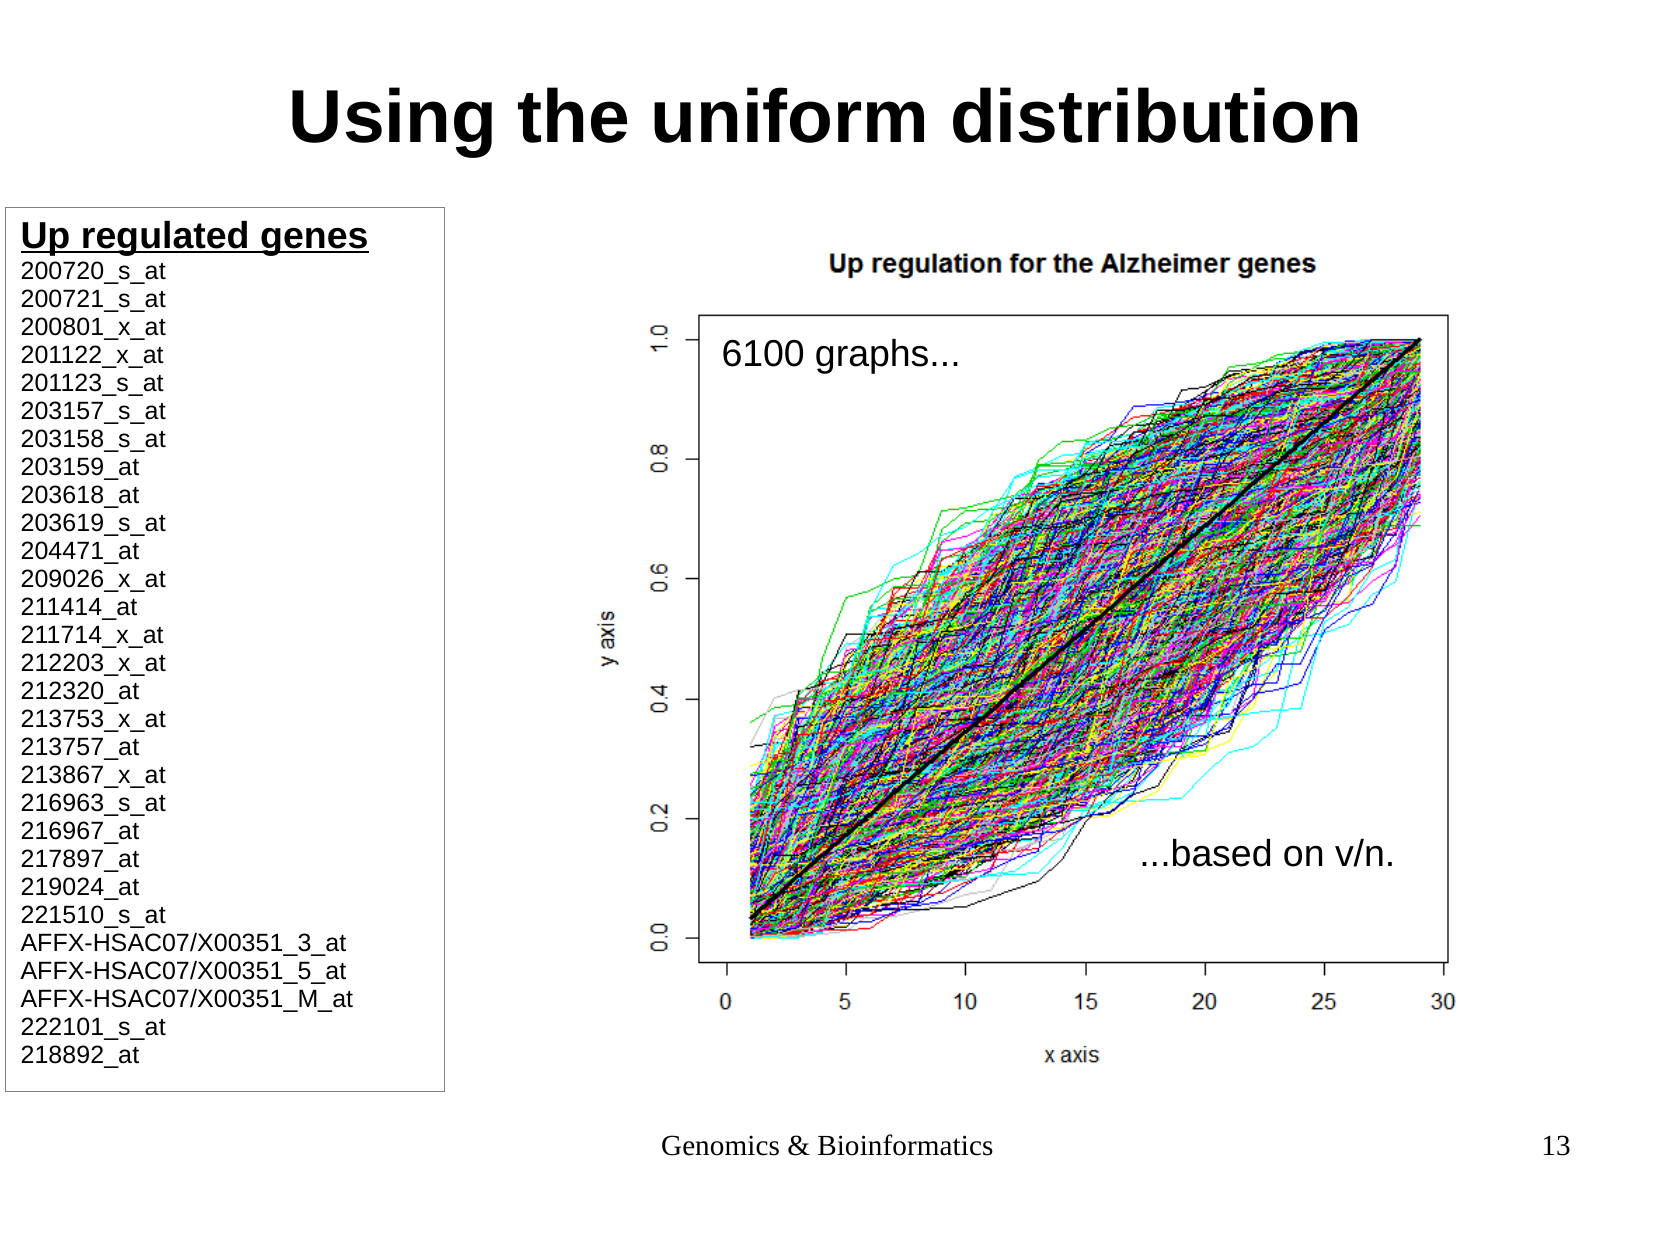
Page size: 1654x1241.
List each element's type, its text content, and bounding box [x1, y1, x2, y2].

text_box 6100 graphs... [706, 325, 977, 383]
text_box Up regulated genes 200720_s_at 200721_s_at 200801_x_at 201122_x_at 201123_s_at 203157_s_at 203158_s_at 203159_at 203618_at 203619_s_at 204471_at 209026_x_at 211414_at 211714_x_at 212203_x_at 212320_at 213753_x_at 213757_at 213867_x_at 216963_s_at 216967_at 217897_at 219024_at 221510_s_at AFFX-HSAC07/X00351_3_at AFFX-HSAC07/X00351_5_at AFFX-HSAC07/X00351_M_at 222101_s_at 218892_at [5, 207, 445, 1092]
text_box Using the uniform distribution [274, 66, 1380, 166]
picture [589, 209, 1505, 1095]
text_box ...based on v/n. [1095, 825, 1441, 882]
